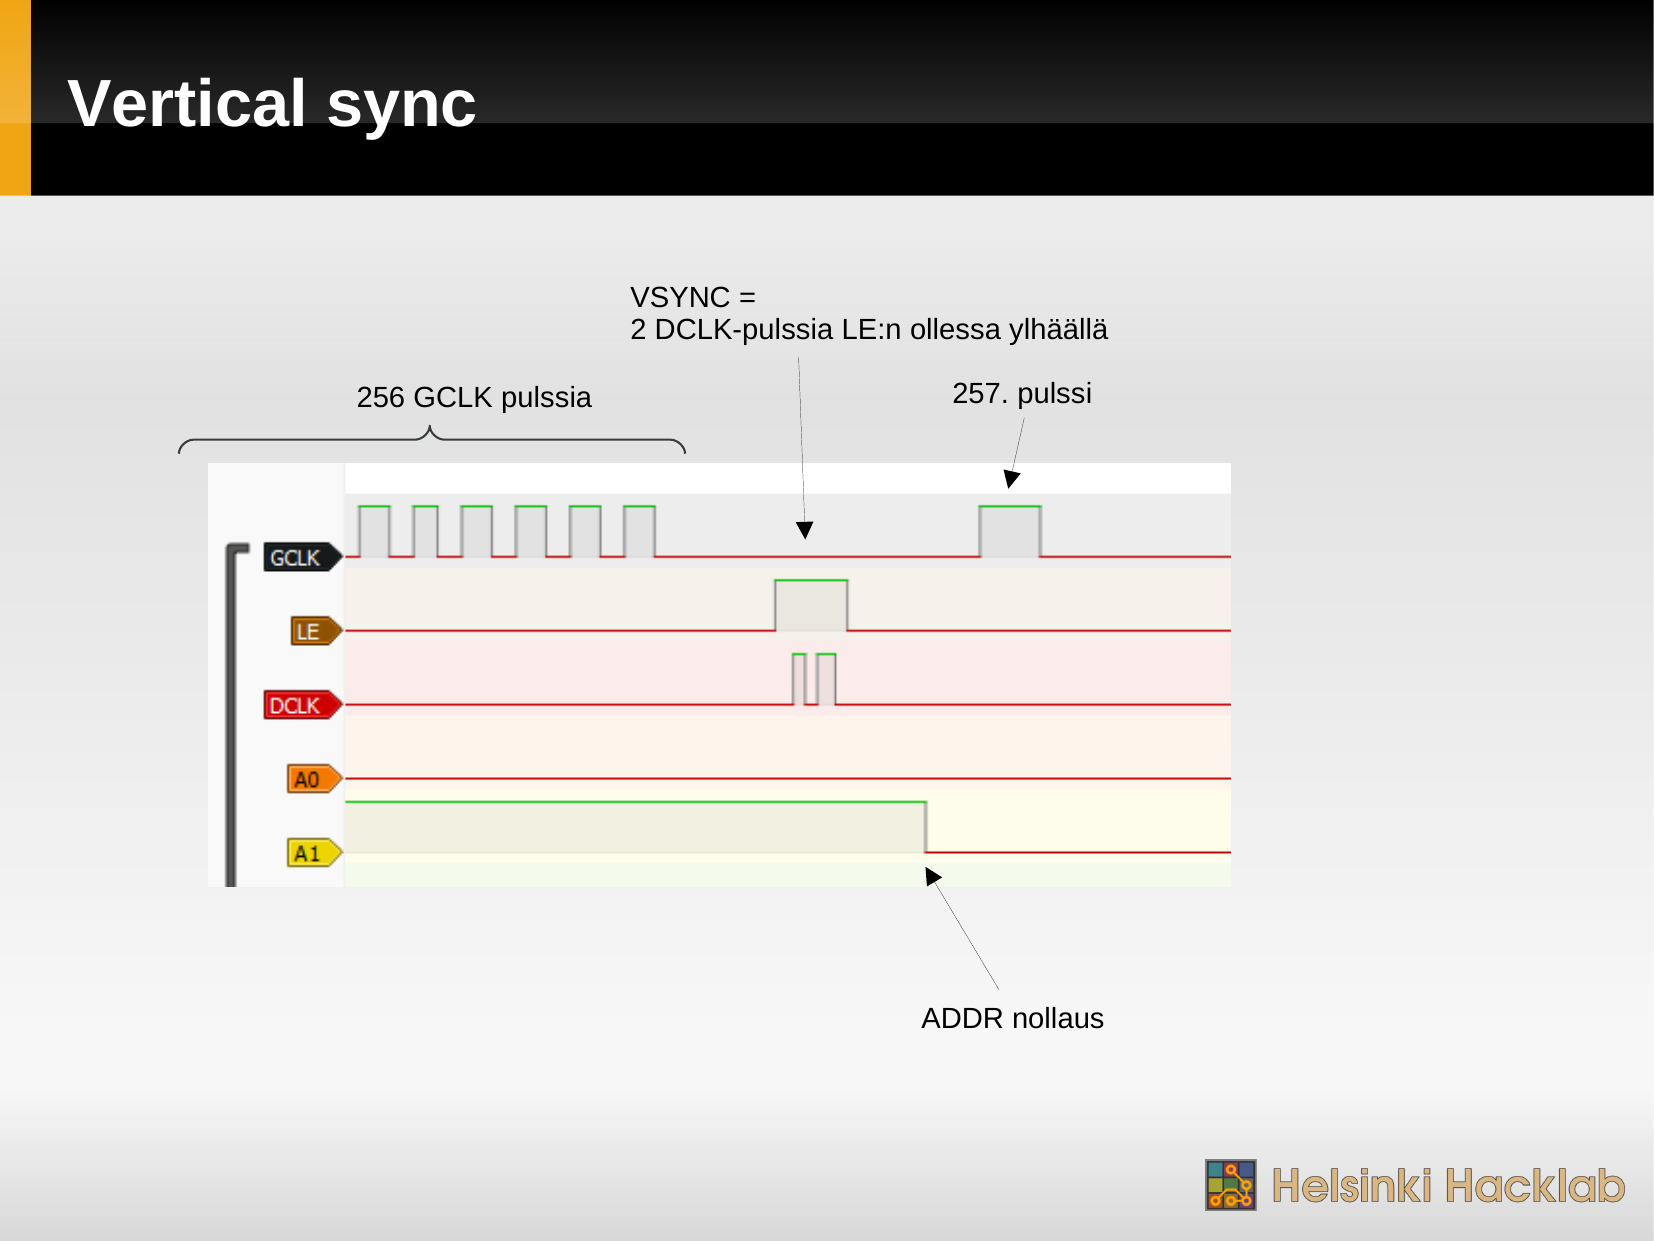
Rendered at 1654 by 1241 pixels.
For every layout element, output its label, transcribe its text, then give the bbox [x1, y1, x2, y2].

picture [0, 0, 1654, 1241]
text_box ADDR nollaus [921, 1001, 1223, 1039]
title Vertical sync [67, 0, 1556, 208]
text_box 256 GCLK pulssia [356, 381, 593, 418]
text_box 257. pulssi [952, 376, 1164, 414]
text_box VSYNC = 2 DCLK-pulssia LE:n ollessa ylhäällä [630, 280, 1109, 348]
